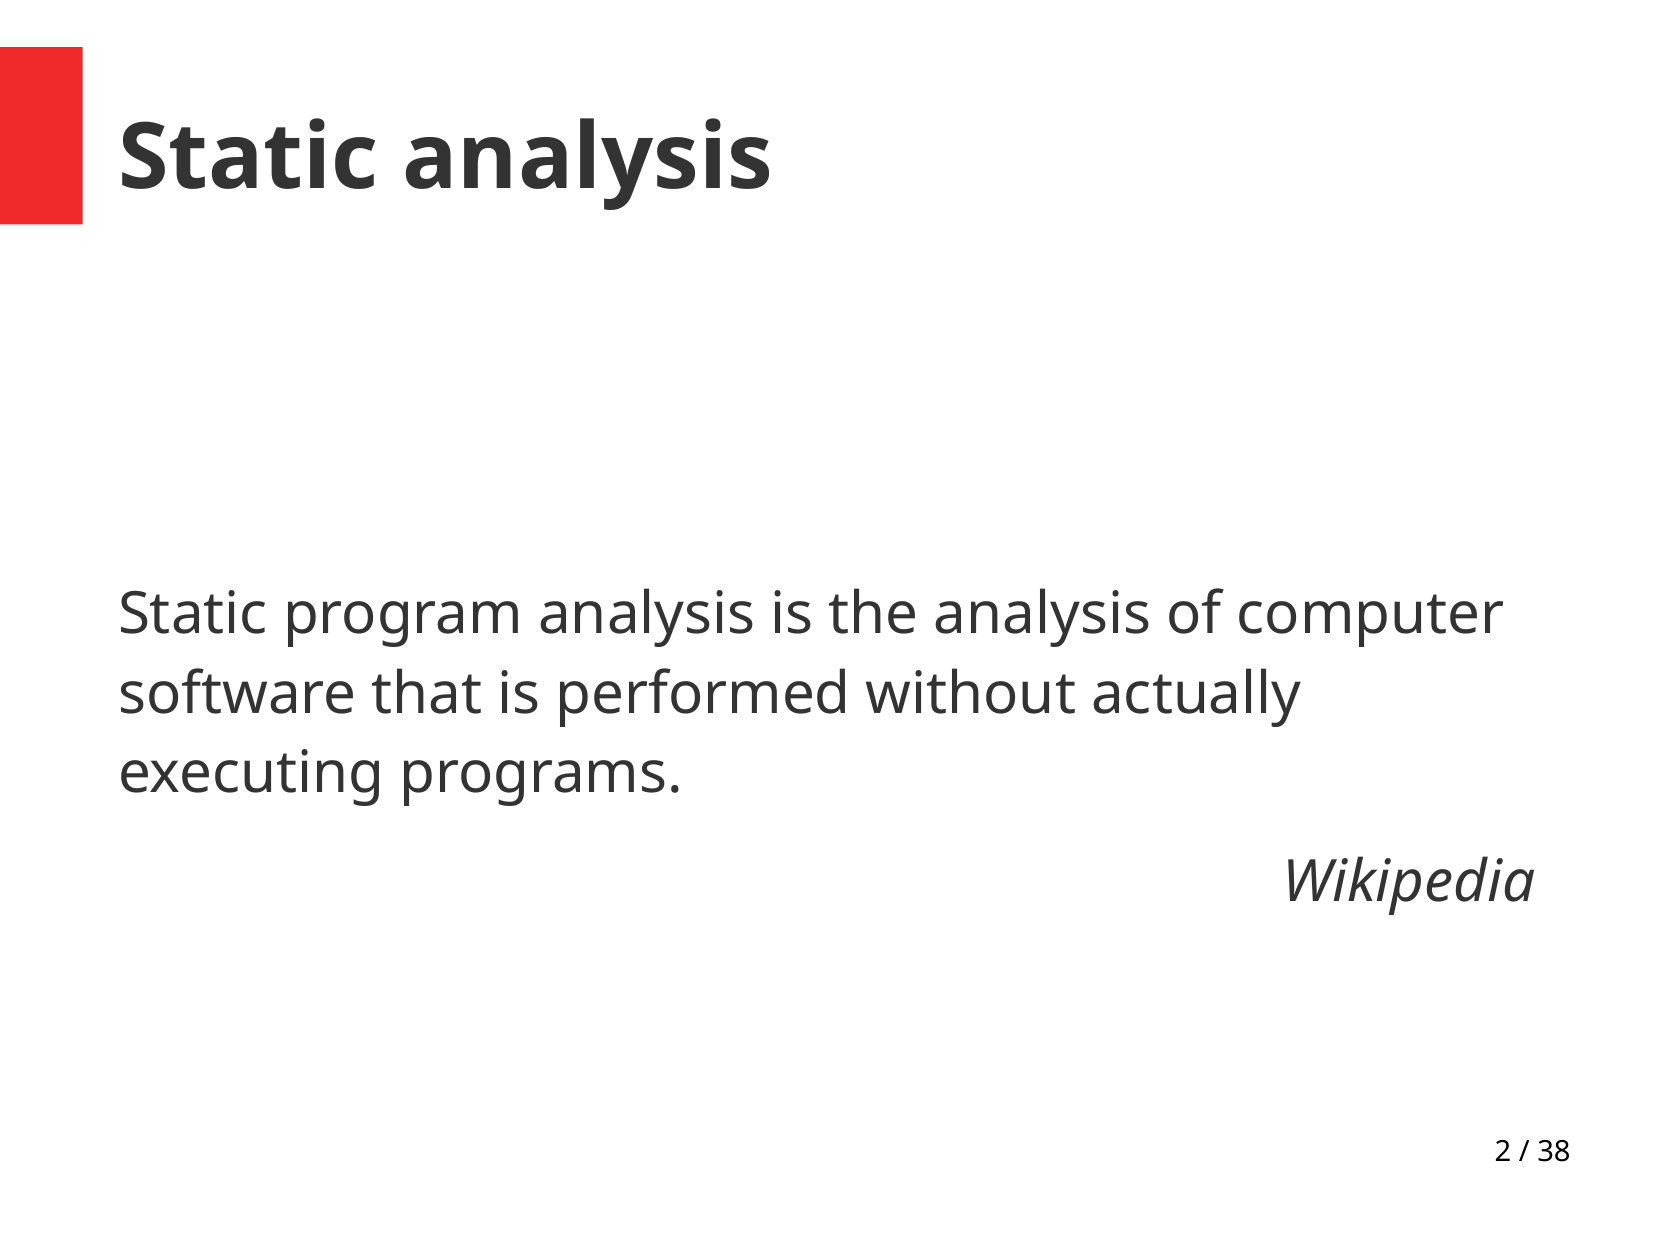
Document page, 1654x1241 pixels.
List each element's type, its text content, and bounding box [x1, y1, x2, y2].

list Static program analysis is the analysis of computer software that is performed without actually executing programs. Wikipedia [118, 354, 1536, 1074]
title Static analysis [118, 49, 1571, 257]
